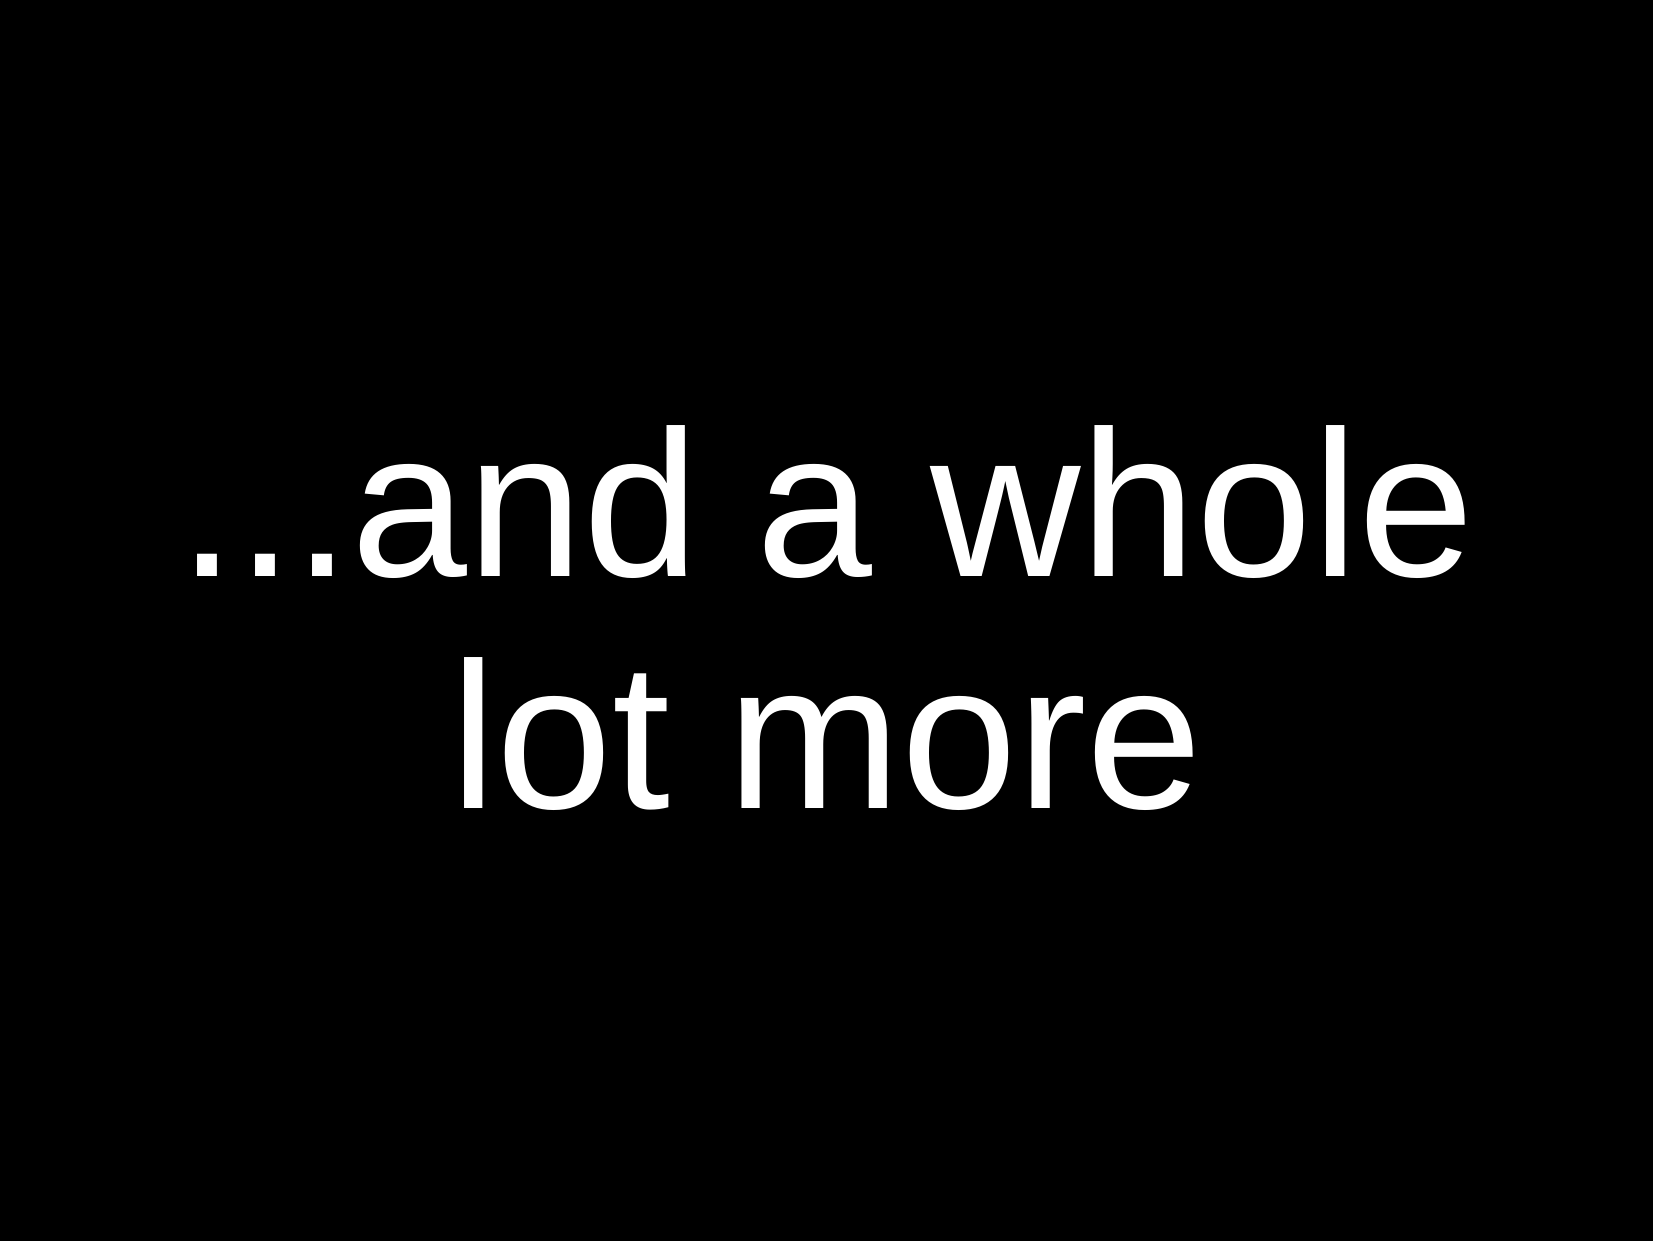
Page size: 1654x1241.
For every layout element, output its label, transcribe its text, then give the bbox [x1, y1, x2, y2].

title ...and a whole lot more [82, 101, 1571, 1140]
